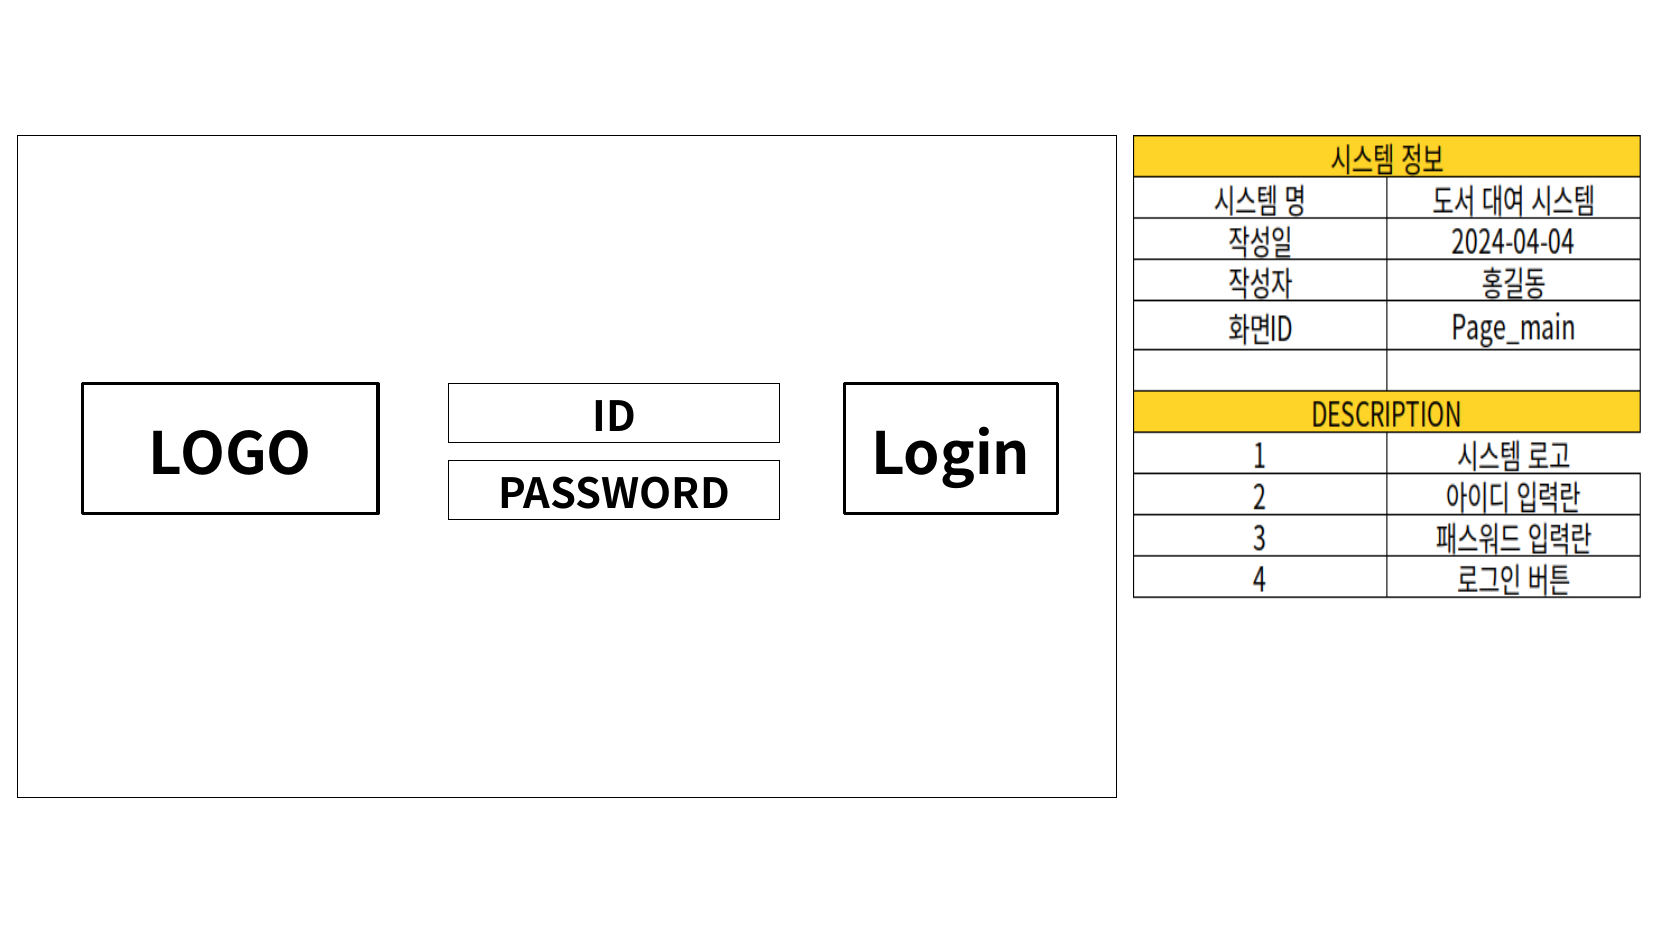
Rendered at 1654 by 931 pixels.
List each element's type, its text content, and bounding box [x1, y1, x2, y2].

text_box LOGO [82, 383, 378, 514]
text_box PASSWORD [448, 460, 780, 520]
text_box Login [844, 383, 1058, 514]
text_box [17, 135, 1117, 798]
text_box ID [448, 383, 780, 443]
picture [1133, 135, 1642, 603]
